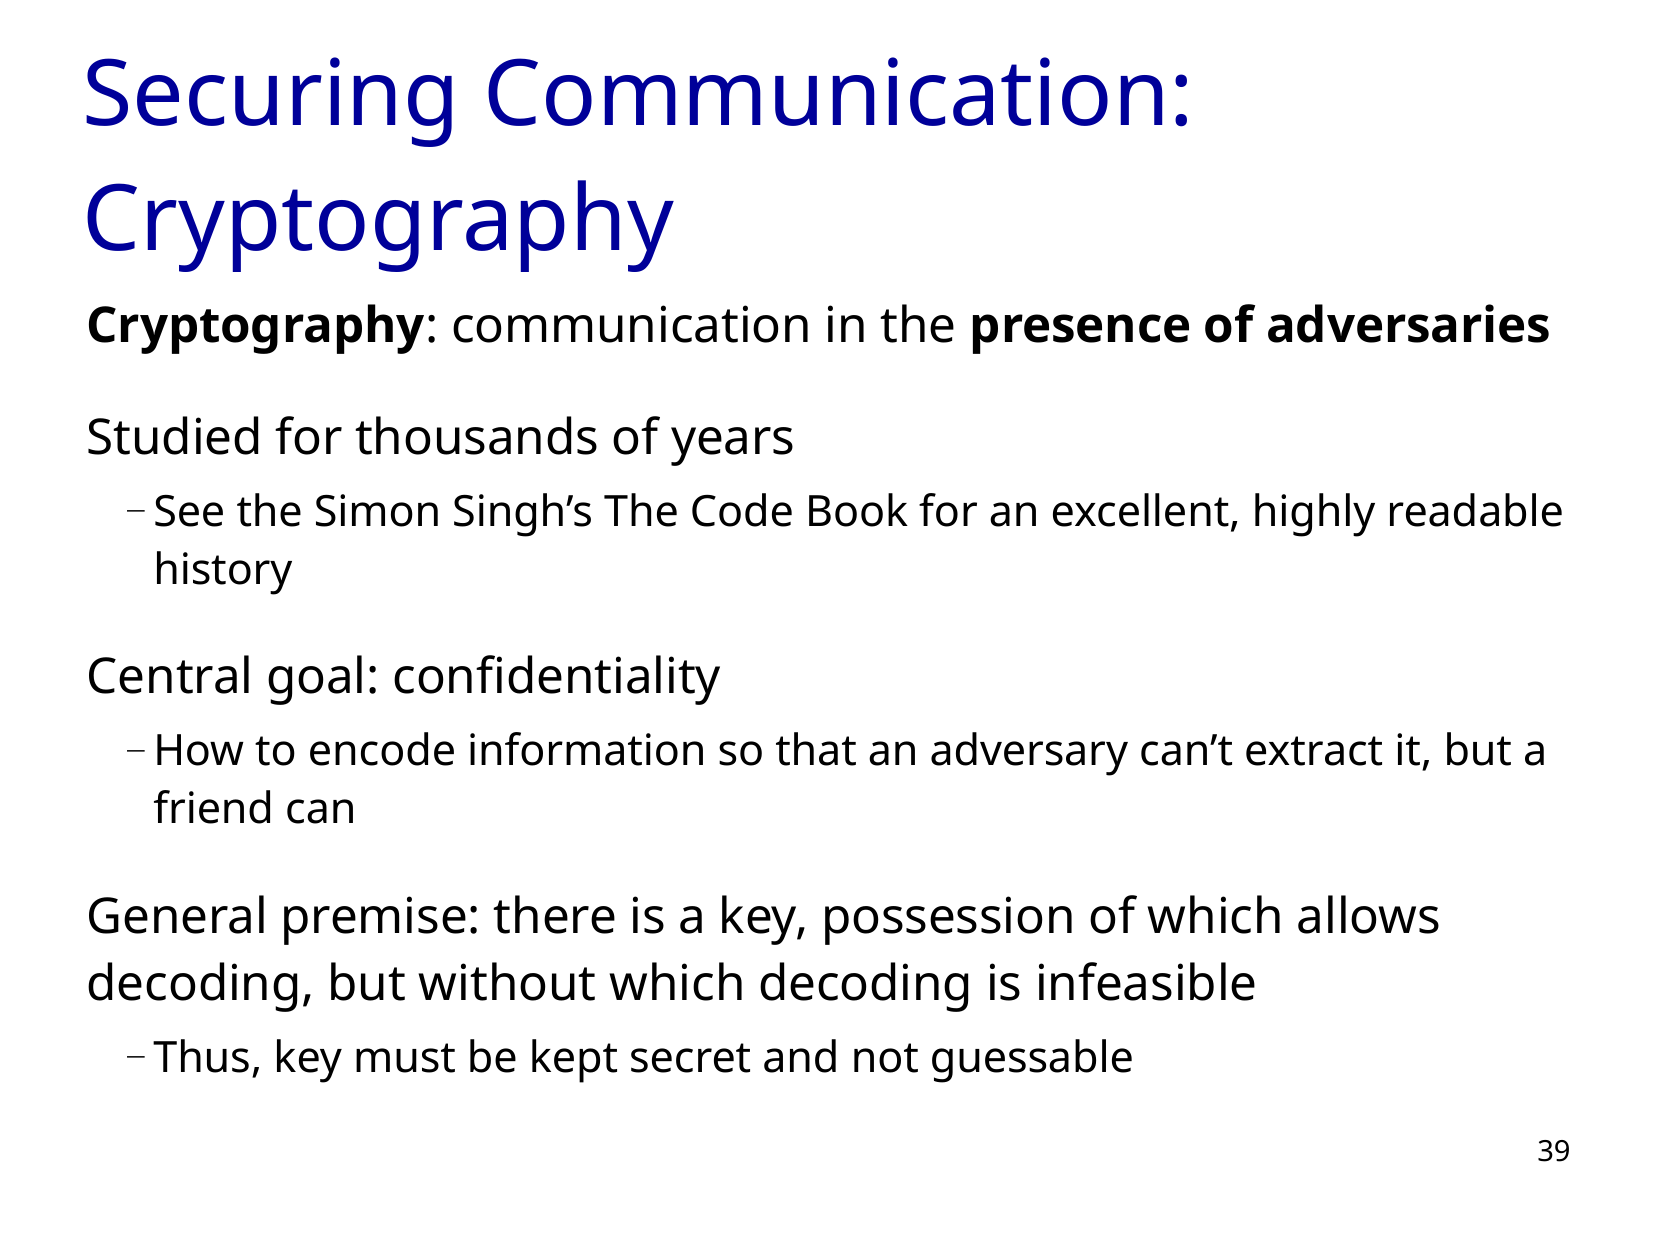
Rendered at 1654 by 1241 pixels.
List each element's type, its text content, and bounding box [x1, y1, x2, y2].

list Cryptography: communication in the presence of adversaries Studied for thousands of years See the Simon Singh’s The Code Book for an excellent, highly readable history Central goal: confidentiality How to encode information so that an adversary can’t extract it, but a friend can General premise: there is a key, possession of which allows decoding, but without which decoding is infeasible Thus, key must be kept secret and not guessable [60, 290, 1571, 1096]
title Securing Communication: Cryptography [82, 49, 1571, 257]
